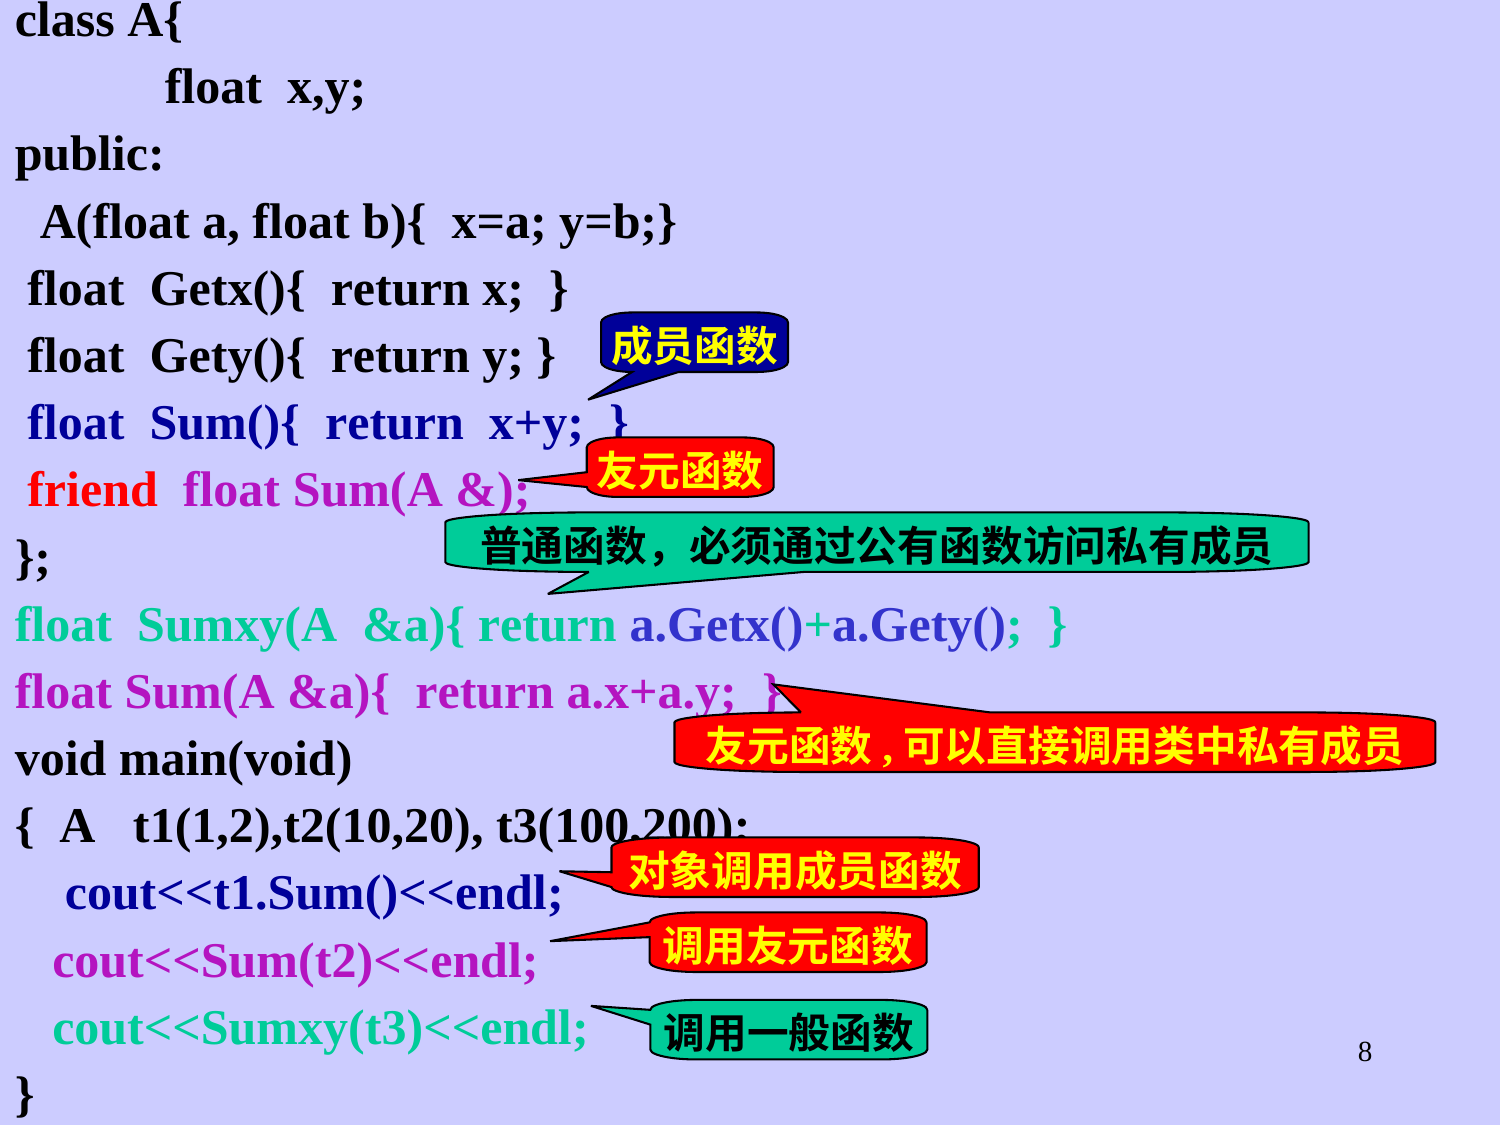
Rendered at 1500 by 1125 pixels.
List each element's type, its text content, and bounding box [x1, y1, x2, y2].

text_box 调用一般函数 [590, 999, 928, 1060]
text_box 友元函数,可以直接调用类中私有成员 [674, 684, 1436, 772]
text_box 友元函数 [518, 437, 774, 497]
text_box 调用友元函数 [550, 912, 927, 972]
text_box <编号> [1113, 1025, 1388, 1101]
text_box class A{ float x,y; public: A(float a, float b){ x=a; y=b;} float Getx(){ return x; } float Gety(){ return y; } float Sum(){ return x+y; } friend float Sum(A &); }; float Sumxy(A &a){ return a.Getx()+a.Gety(); } float Sum(A &a){ return a.x+a.y; } void main(void) { A t1(1,2),t2(10,20), t3(100,200); cout<<t1.Sum()<<endl; cout<<Sum(t2)<<endl; cout<<Sumxy(t3)<<endl; } [0, 0, 1113, 1125]
text_box 普通函数，必须通过公有函数访问私有成员 [445, 512, 1309, 594]
text_box 成员函数 [588, 312, 788, 400]
text_box 对象调用成员函数 [559, 837, 979, 897]
